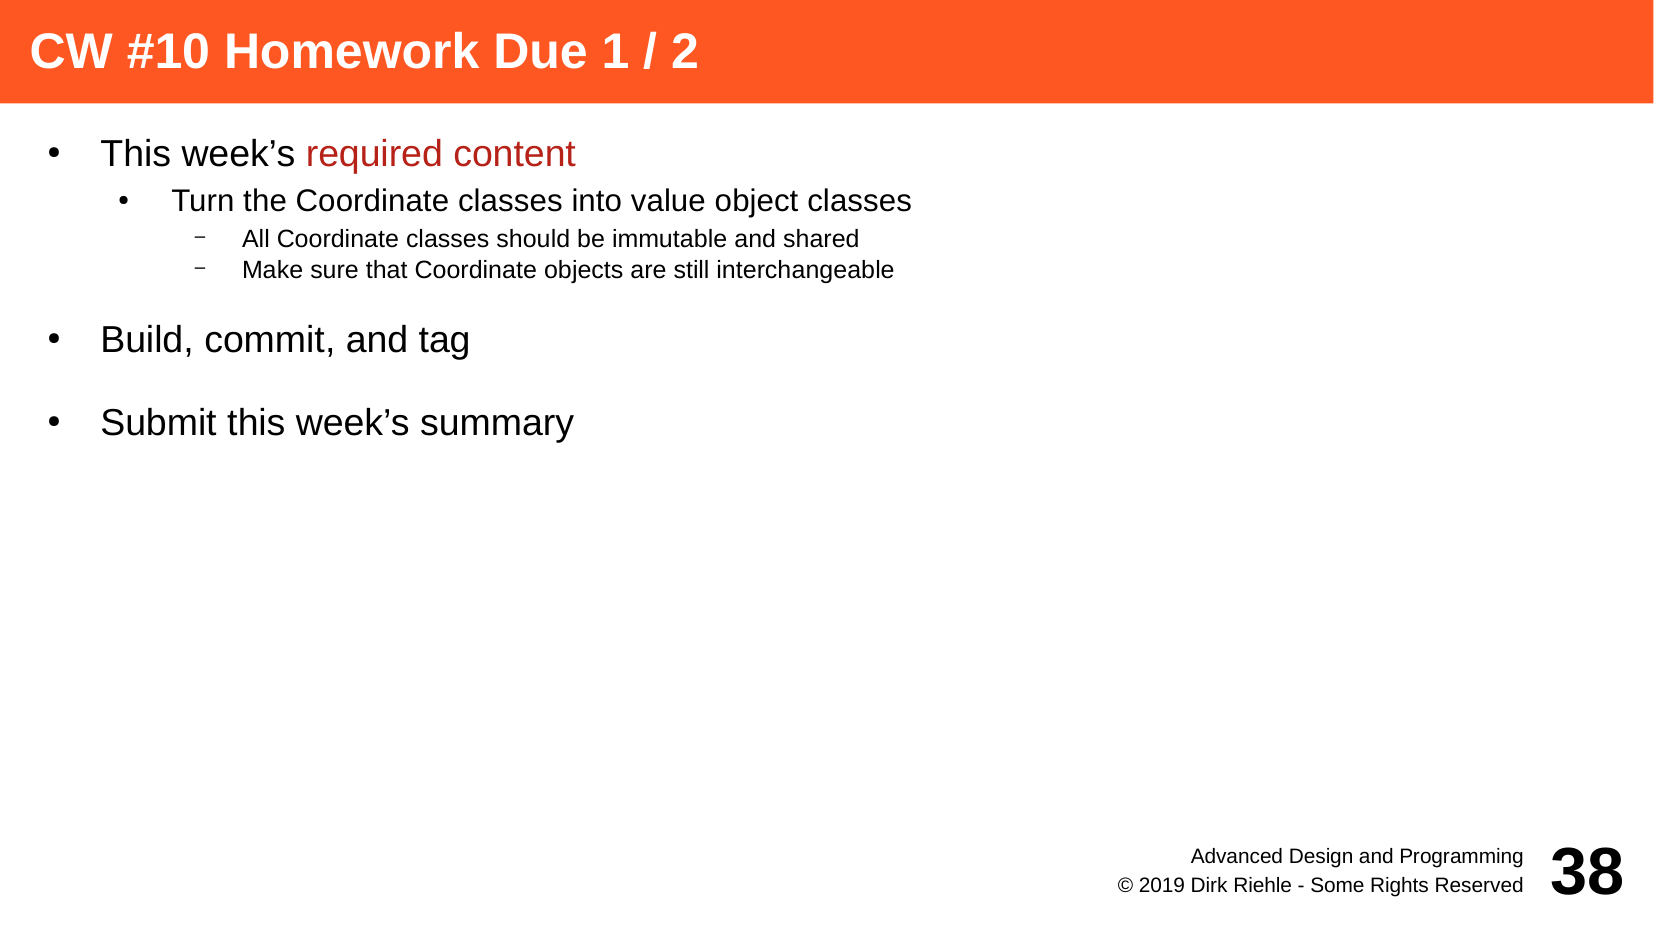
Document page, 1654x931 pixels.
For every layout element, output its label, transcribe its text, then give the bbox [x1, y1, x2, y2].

title CW #10 Homework Due 1 / 2 [0, 0, 1654, 104]
list This week’s required content Turn the Coordinate classes into value object classes All Coordinate classes should be immutable and shared Make sure that Coordinate objects are still interchangeable Build, commit, and tag Submit this week’s summary [29, 132, 1625, 813]
